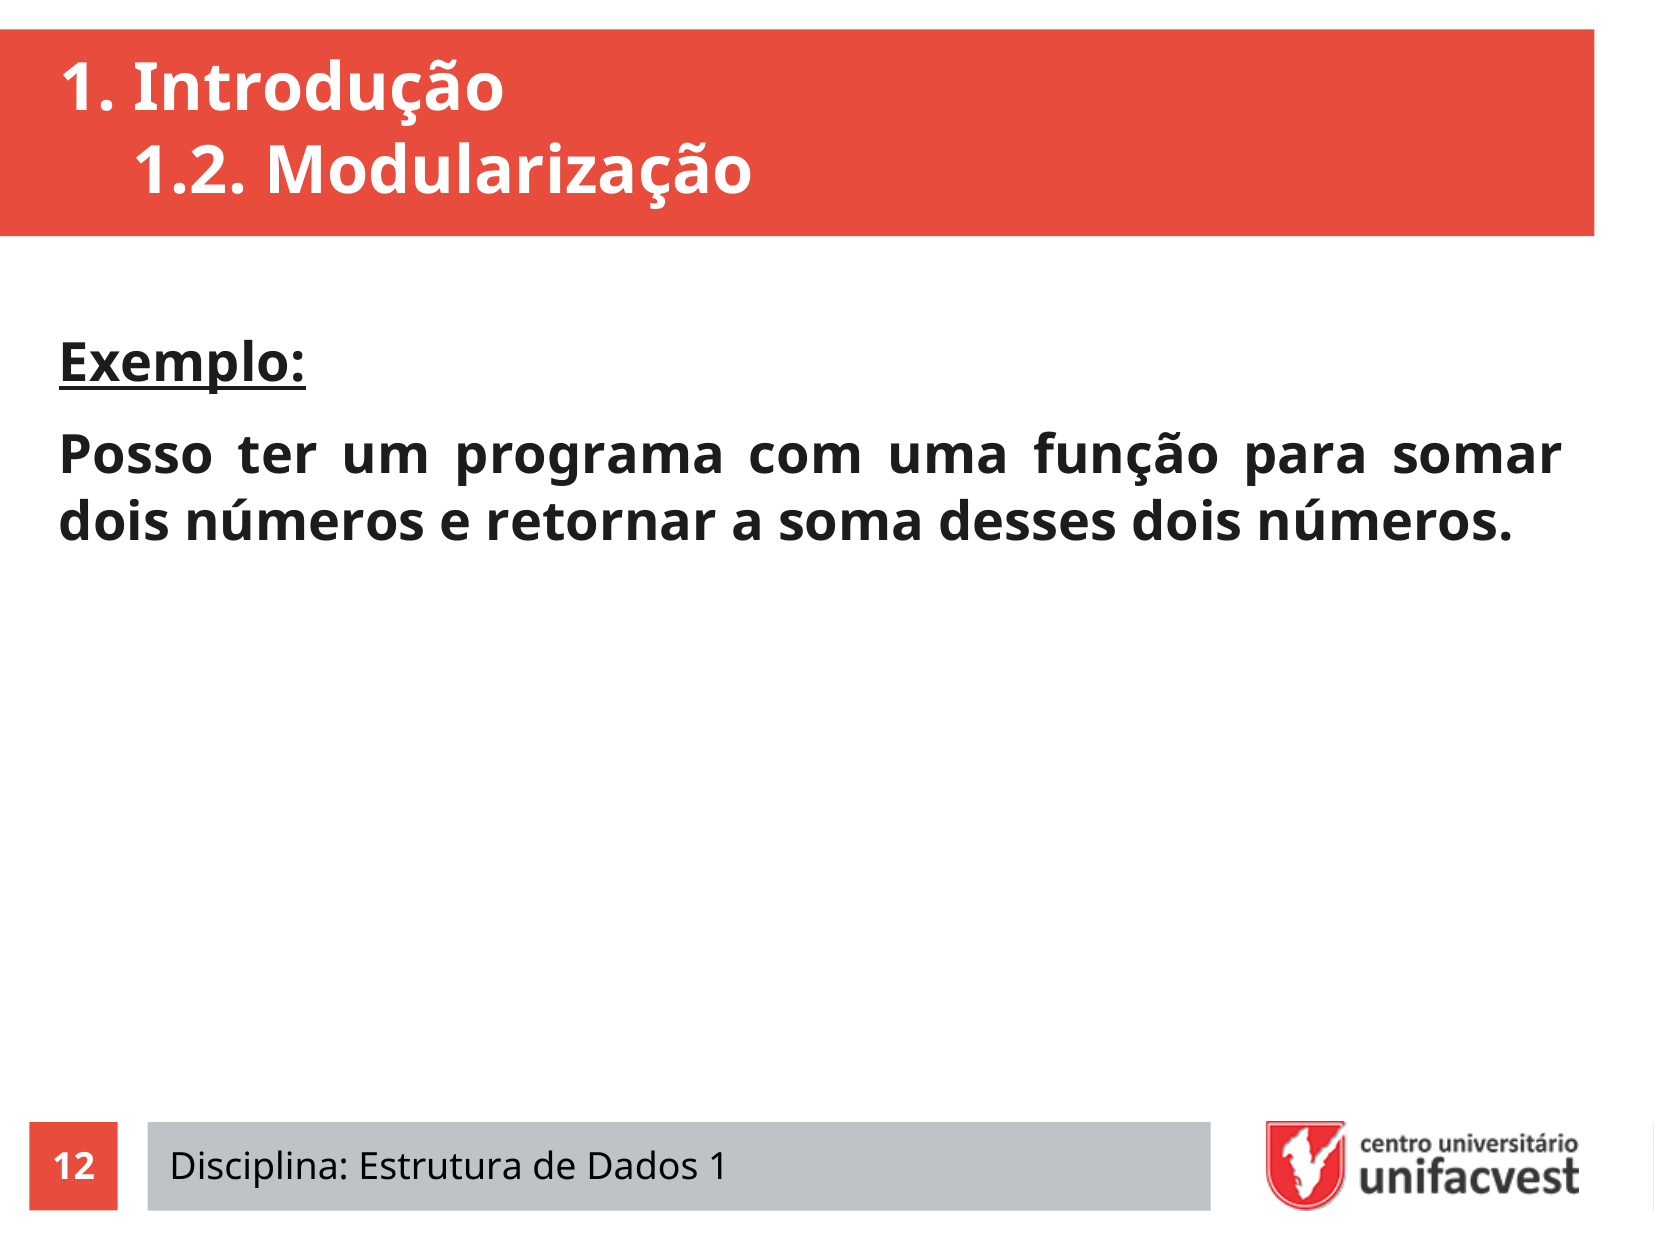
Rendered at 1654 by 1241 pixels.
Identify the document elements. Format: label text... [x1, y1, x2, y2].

title 1. Introdução 1.2. Modularização [59, 59, 1595, 207]
picture [1266, 1121, 1579, 1211]
text_box [1238, 1120, 1654, 1212]
text_box Disciplina: Estrutura de Dados 1 [154, 1132, 1205, 1196]
list Exemplo: Posso ter um programa com uma função para somar dois números e retornar a soma desses dois números. [59, 324, 1566, 1093]
